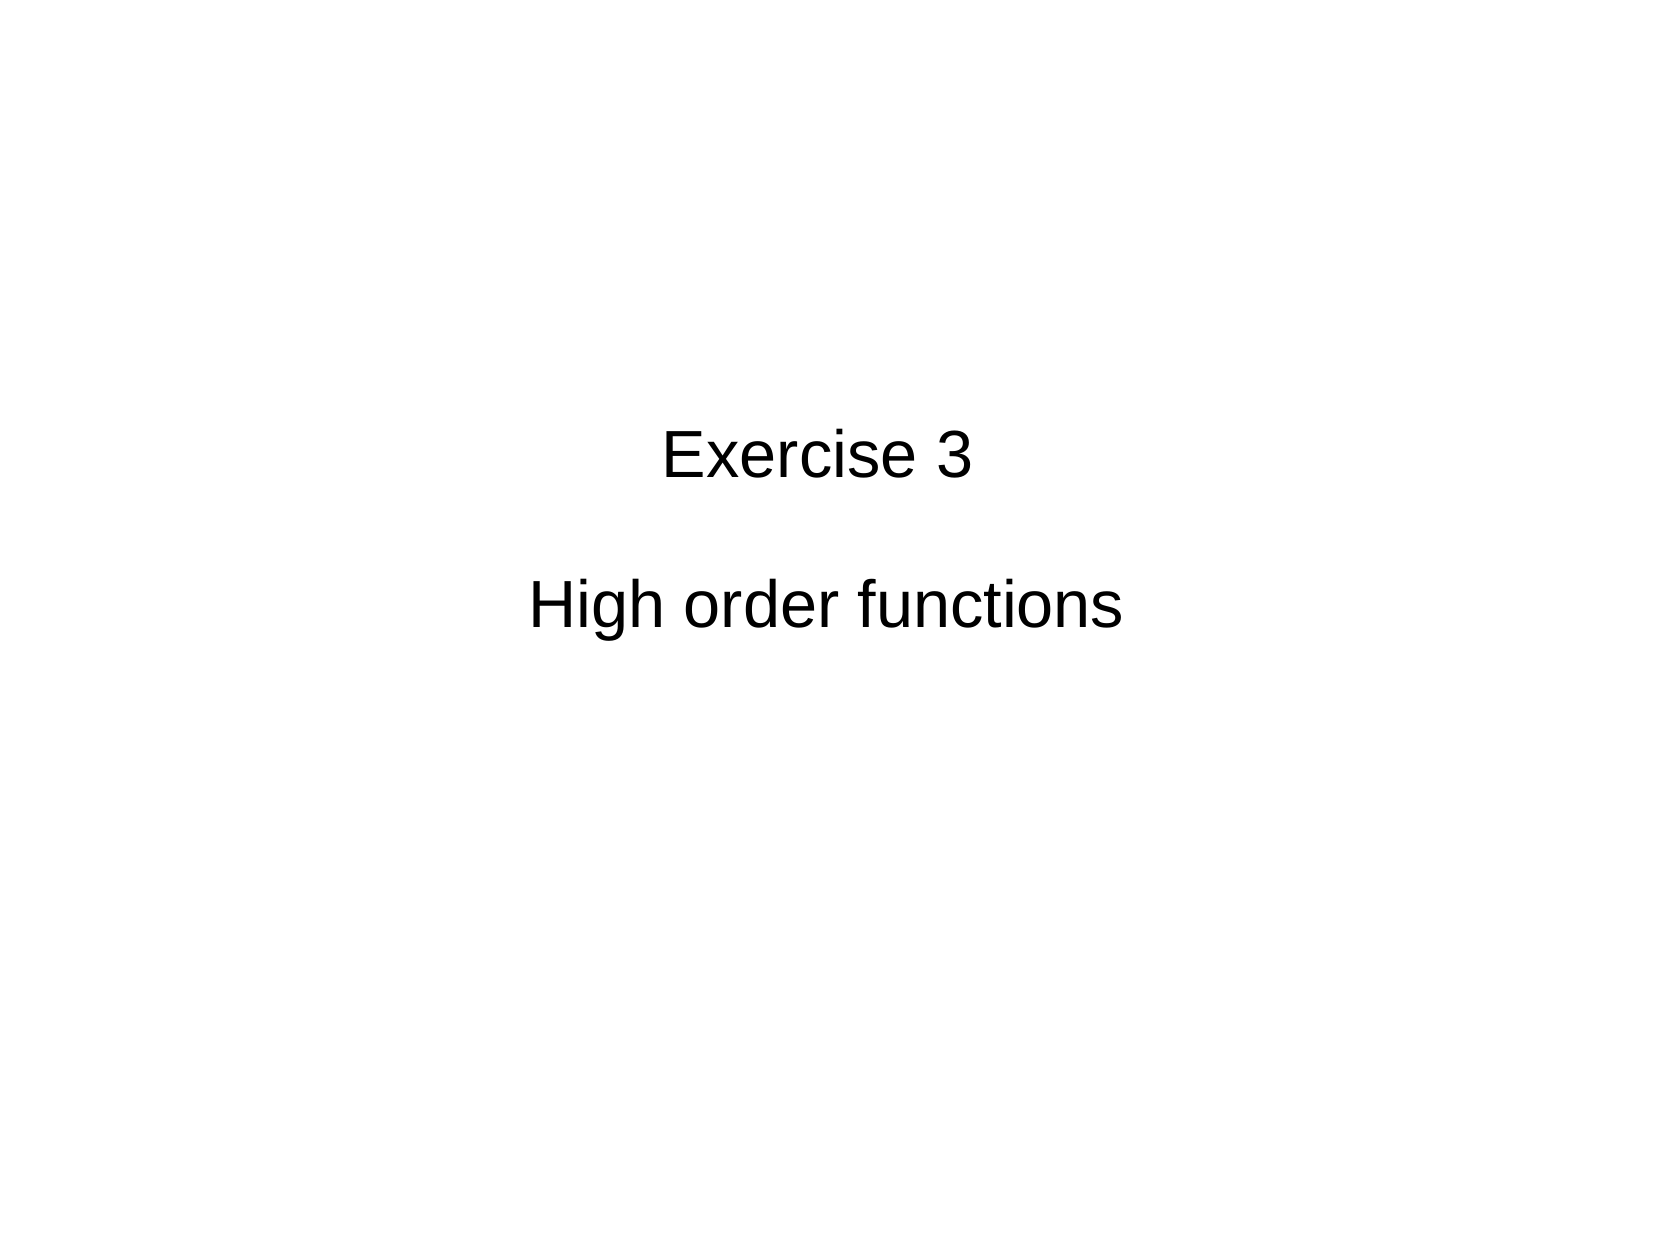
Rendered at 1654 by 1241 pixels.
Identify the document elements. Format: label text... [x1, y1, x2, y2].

subtitle Exercise 3 High order functions [82, 49, 1571, 1010]
